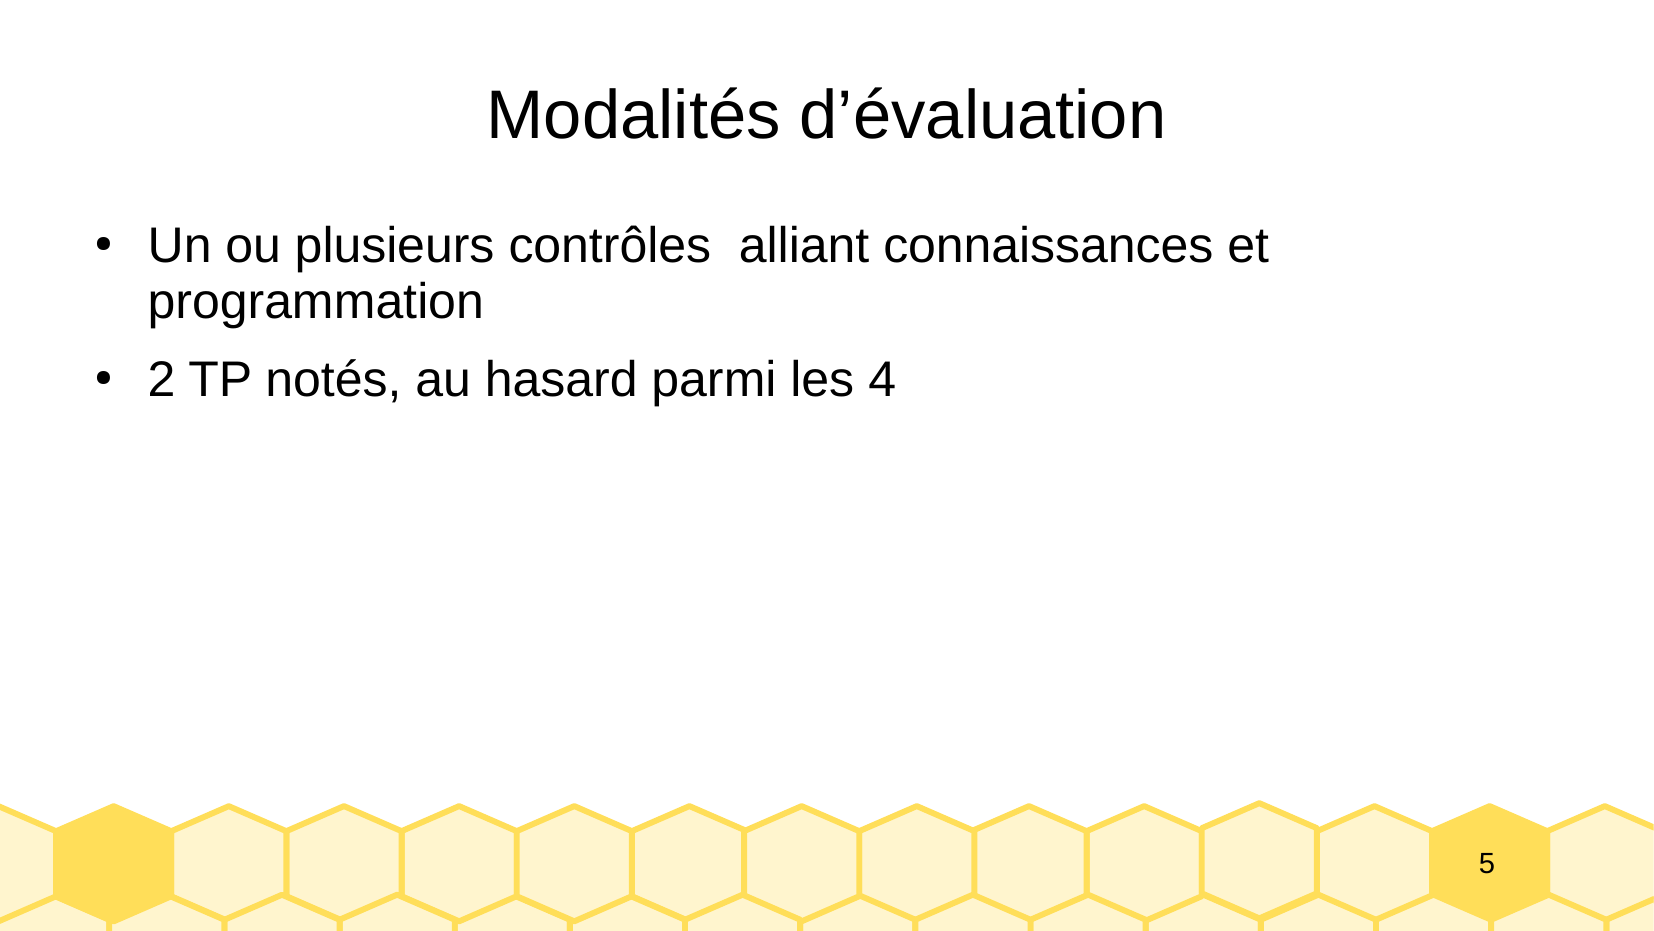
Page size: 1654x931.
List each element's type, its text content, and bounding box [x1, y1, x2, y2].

title Modalités d’évaluation [82, 37, 1571, 193]
list Un ou plusieurs contrôles alliant connaissances et programmation 2 TP notés, au hasard parmi les 4 [76, 217, 1565, 758]
